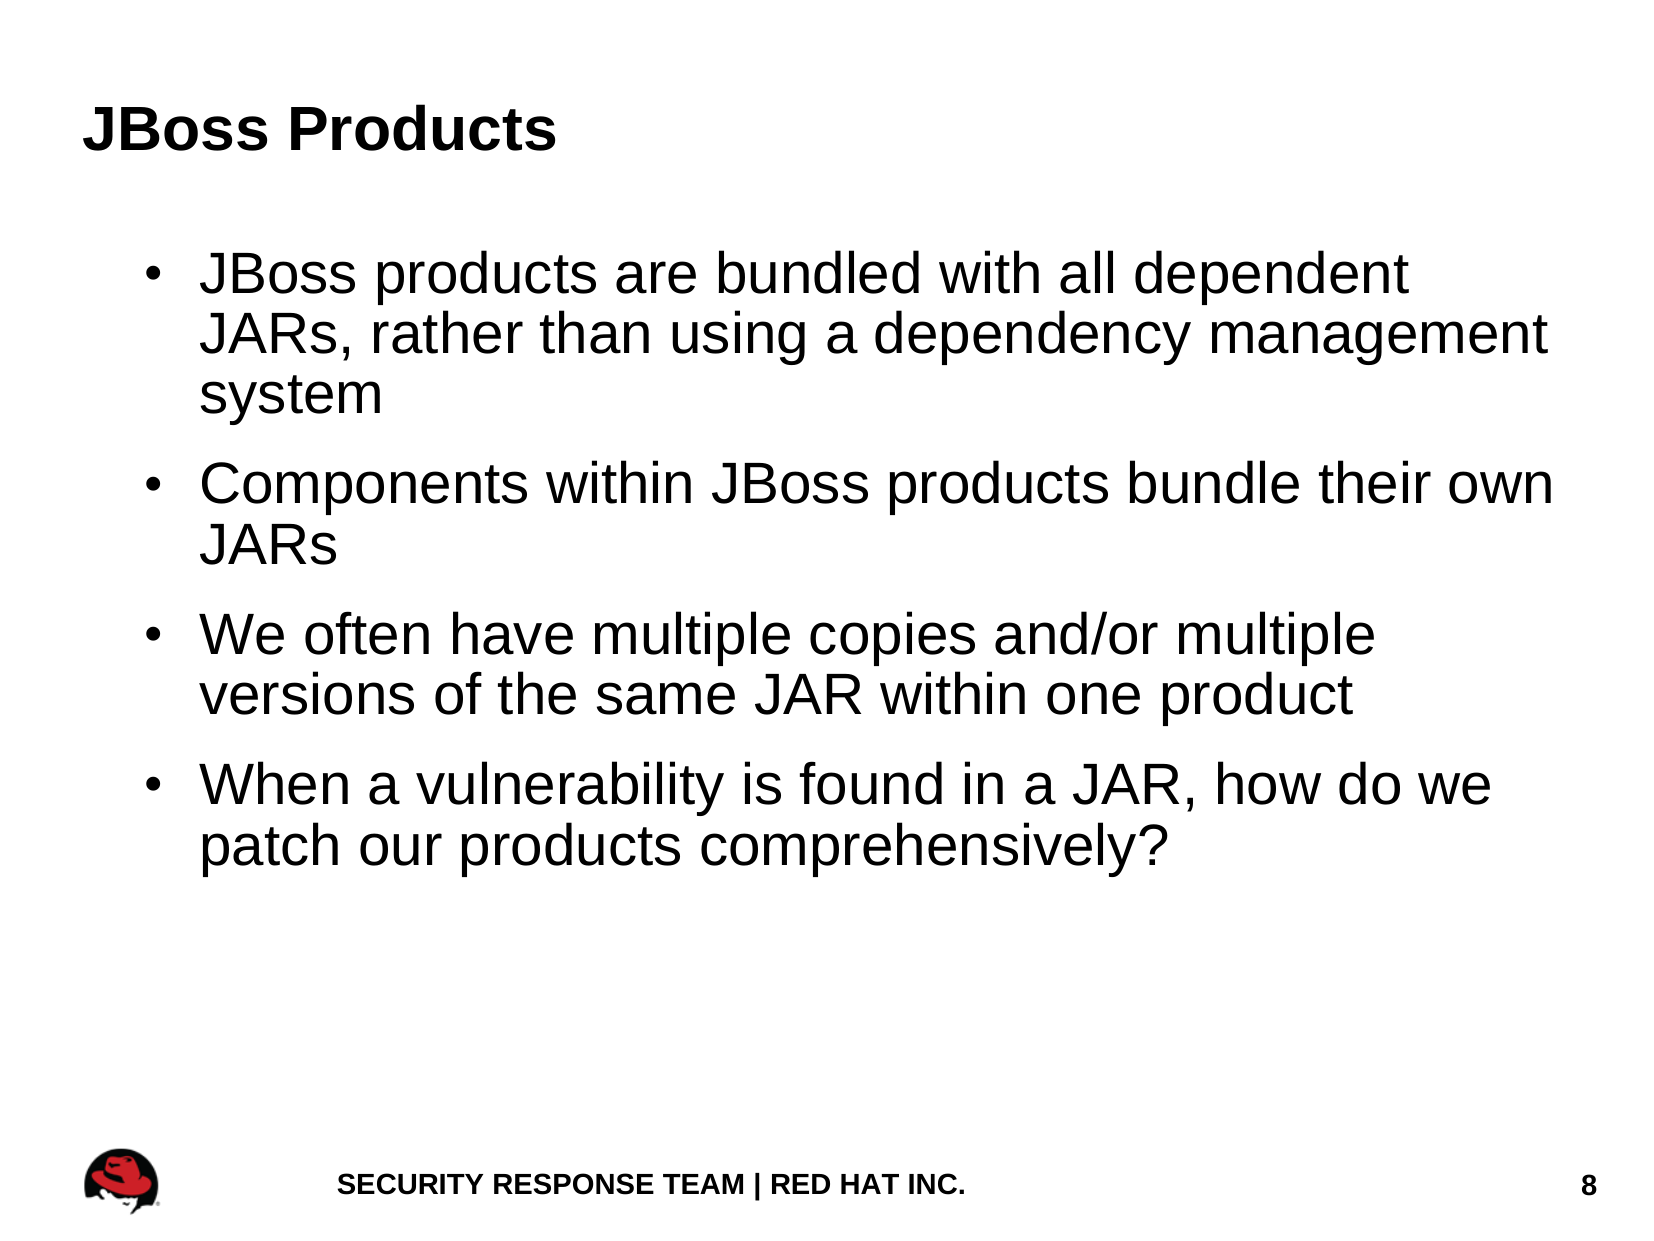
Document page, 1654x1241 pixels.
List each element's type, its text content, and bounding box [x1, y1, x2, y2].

picture [83, 1146, 166, 1224]
title JBoss Products [82, 37, 1571, 225]
list JBoss products are bundled with all dependent JARs, rather than using a dependency management system Components within JBoss products bundle their own JARs We often have multiple copies and/or multiple versions of the same JAR within one product When a vulnerability is found in a JAR, how do we patch our products comprehensively? [86, 244, 1575, 965]
